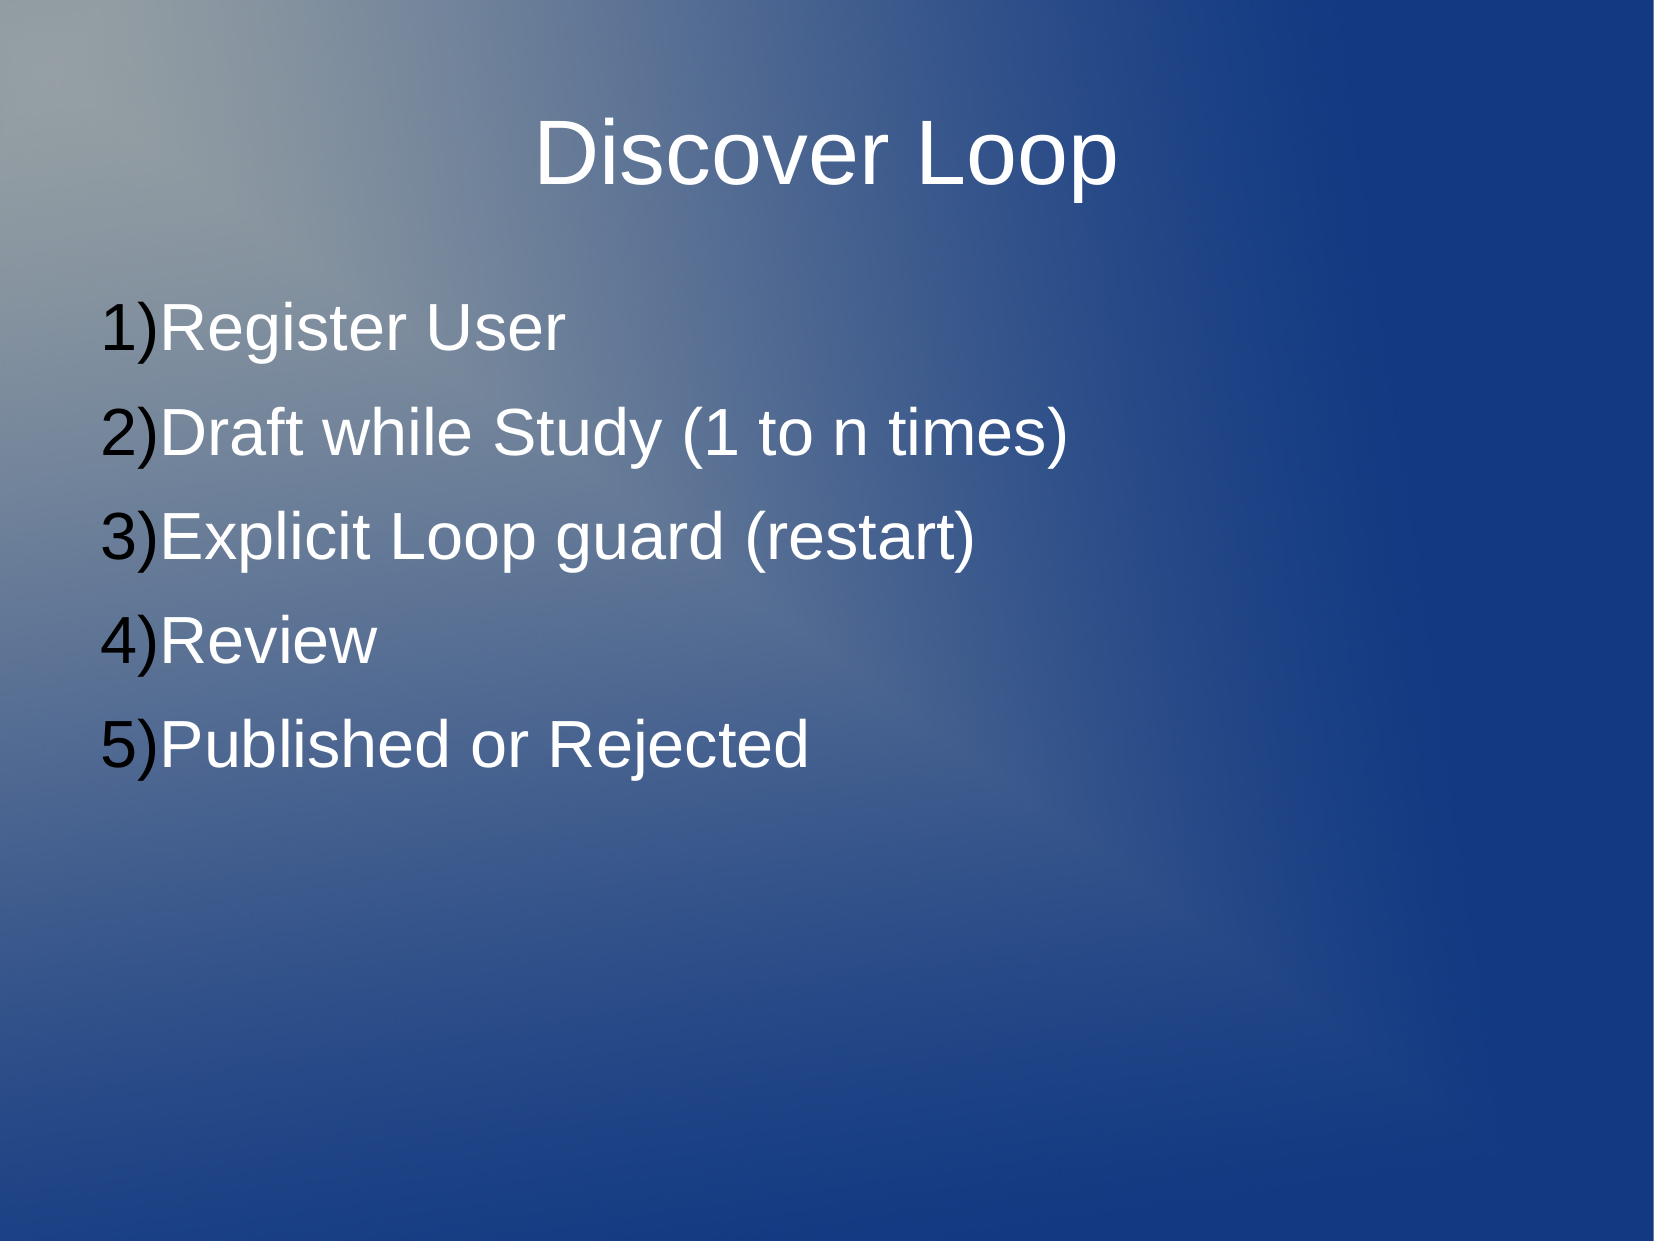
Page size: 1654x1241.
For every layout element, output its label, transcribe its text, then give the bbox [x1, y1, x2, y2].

title Discover Loop [82, 49, 1571, 257]
picture [0, 0, 1654, 1241]
list Register User Draft while Study (1 to n times) Explicit Loop guard (restart) Review Published or Rejected [82, 290, 1571, 1109]
